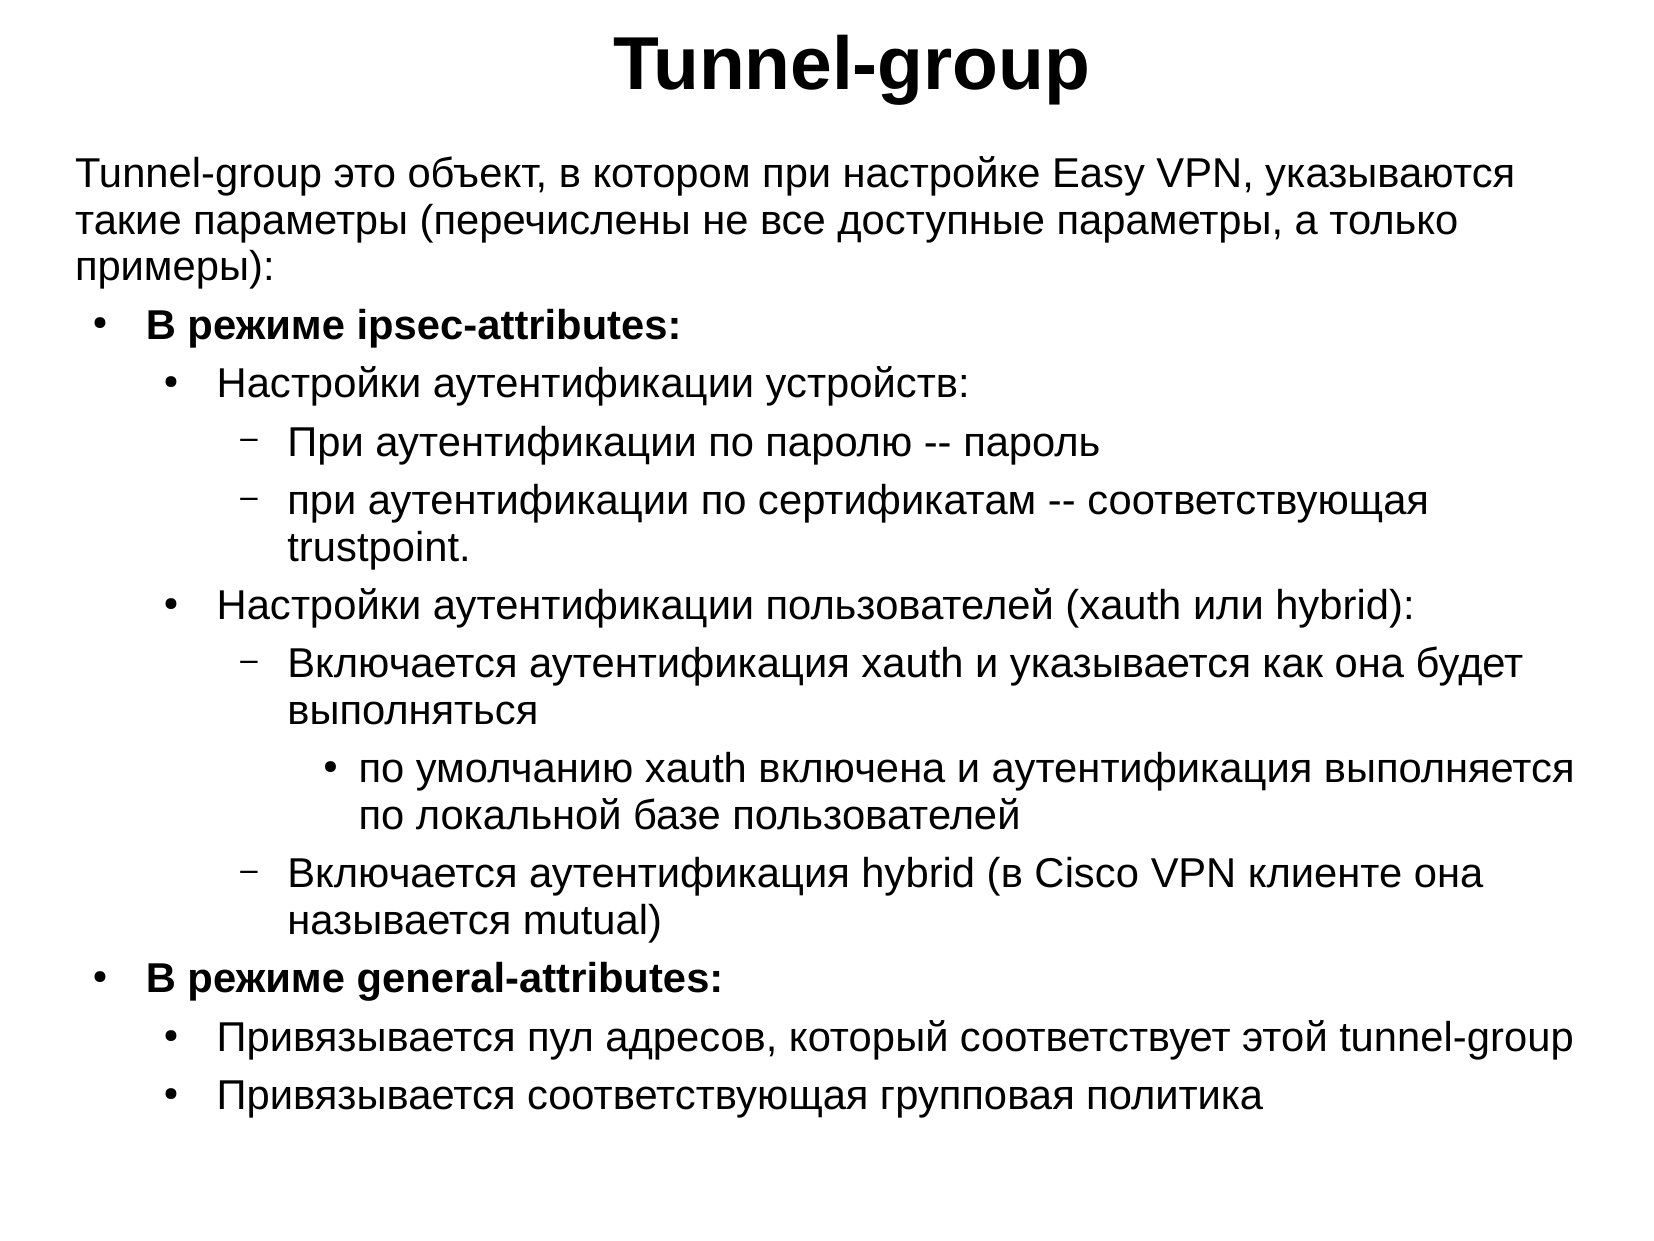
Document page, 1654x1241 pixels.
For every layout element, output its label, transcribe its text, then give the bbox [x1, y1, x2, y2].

text_box Tunnel-group [64, 37, 1613, 113]
list Tunnel-group это объект, в котором при настройке Easy VPN, указываются такие параметры (перечислены не все доступные параметры, а только примеры): В режиме ipsec-attributes: Настройки аутентификации устройств: При аутентификации по паролю -- пароль при аутентификации по сертификатам -- соответствующая trustpoint. Настройки аутентификации пользователей (xauth или hybrid): Включается аутентификация xauth и указывается как она будет выполняться по умолчанию xauth включена и аутентификация выполняется по локальной базе пользователей Включается аутентификация hybrid (в Cisco VPN клиенте она называется mutual) В режиме general-attributes: Привязывается пул адресов, который соответствует этой tunnel-group Привязывается соответствующая групповая политика [75, 150, 1613, 1209]
